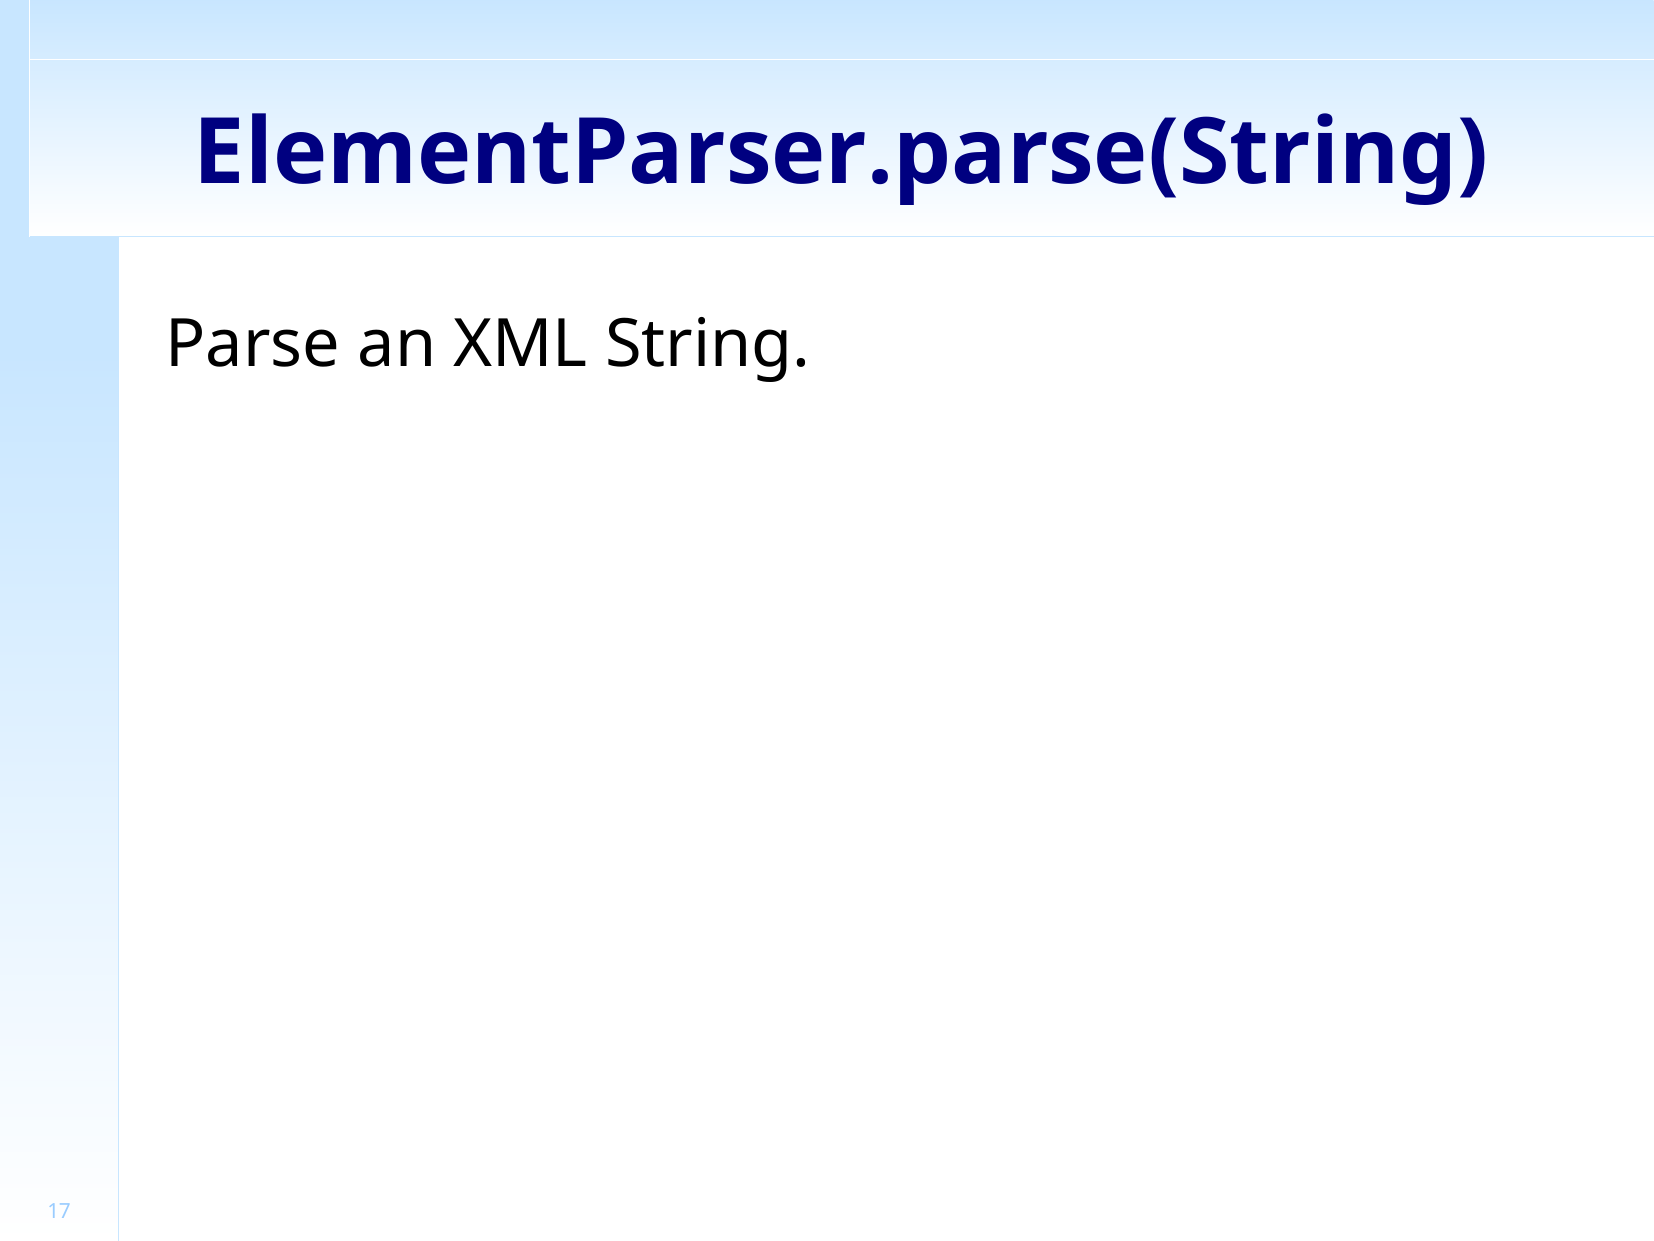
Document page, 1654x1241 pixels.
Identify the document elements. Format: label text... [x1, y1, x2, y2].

title ElementParser.parse(String) [29, 59, 1654, 237]
list Parse an XML String. [147, 295, 1625, 1182]
